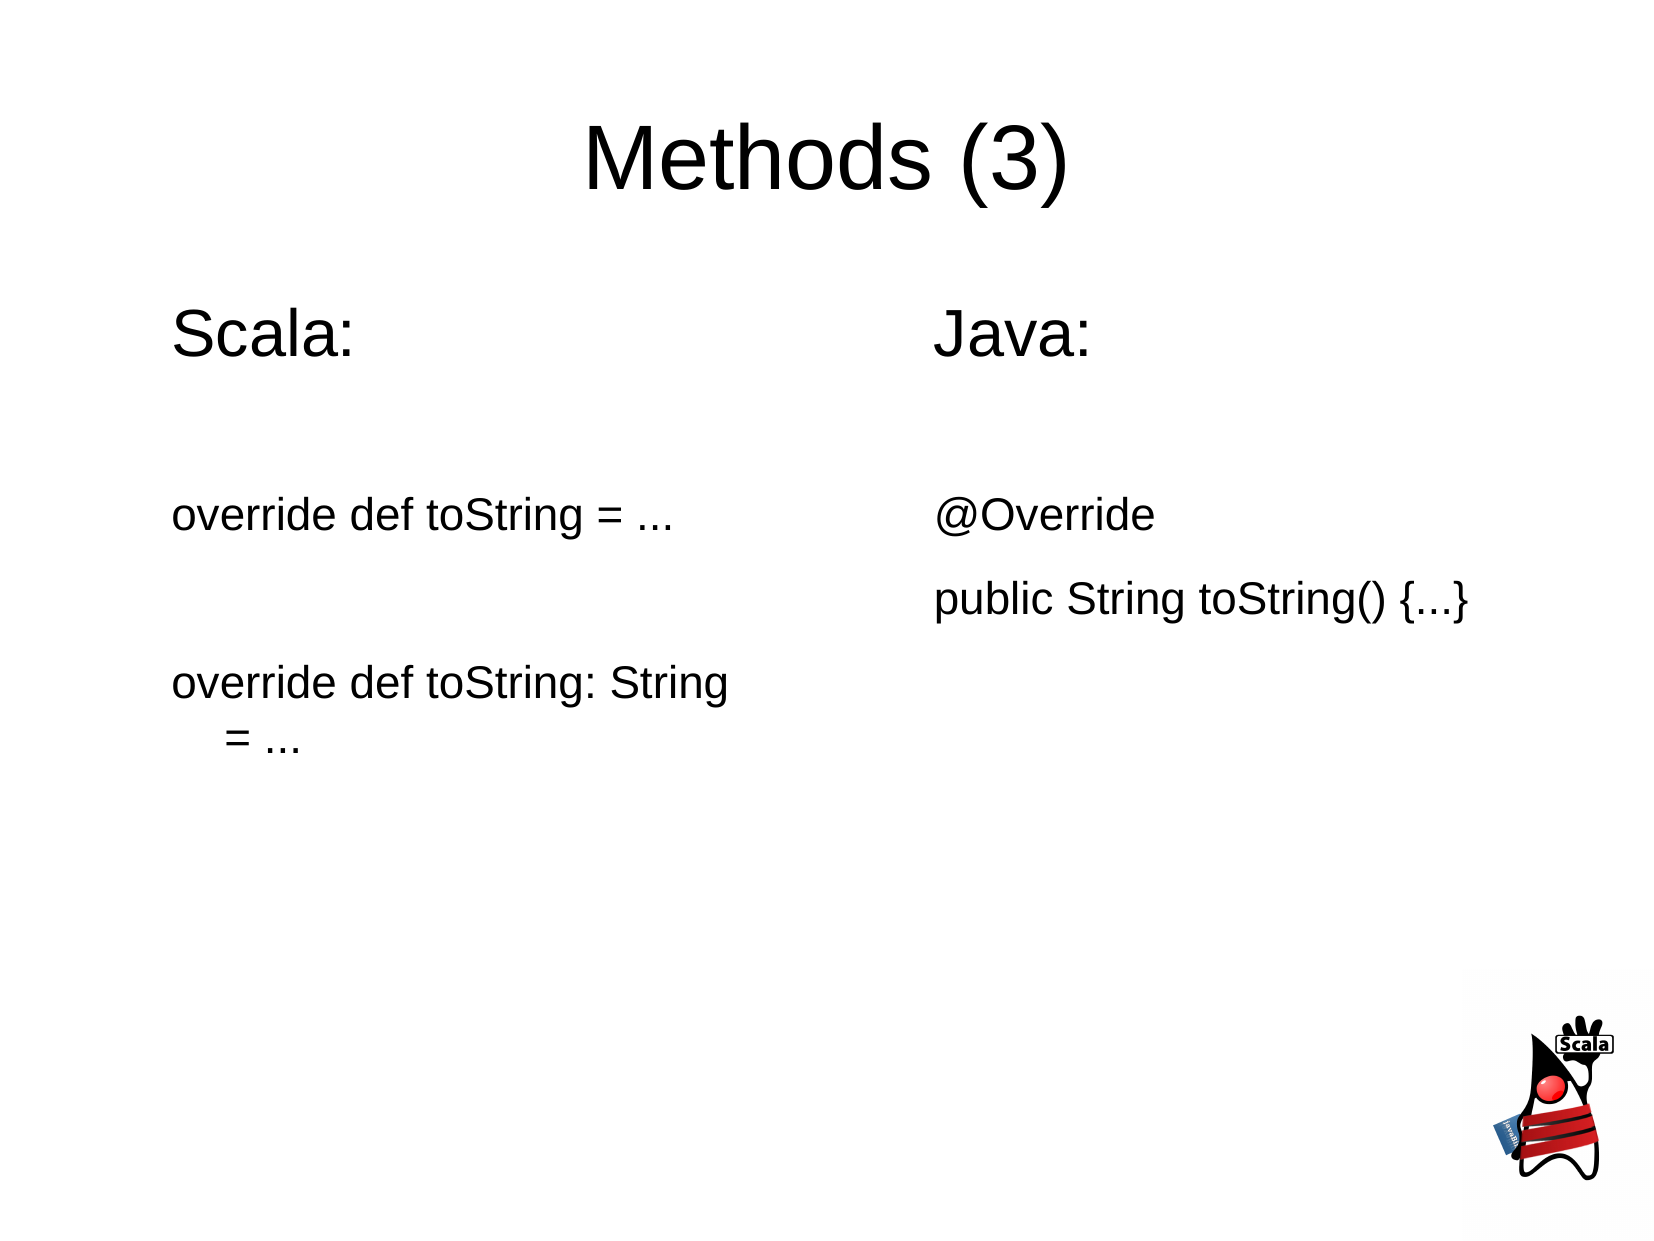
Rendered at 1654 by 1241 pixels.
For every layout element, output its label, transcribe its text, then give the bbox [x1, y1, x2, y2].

title Methods (3) [82, 56, 1571, 250]
list Java: @Override public String toString() {...} [845, 290, 1572, 1109]
list Scala: override def toString = ... override def toString: String = ... [82, 290, 809, 1109]
